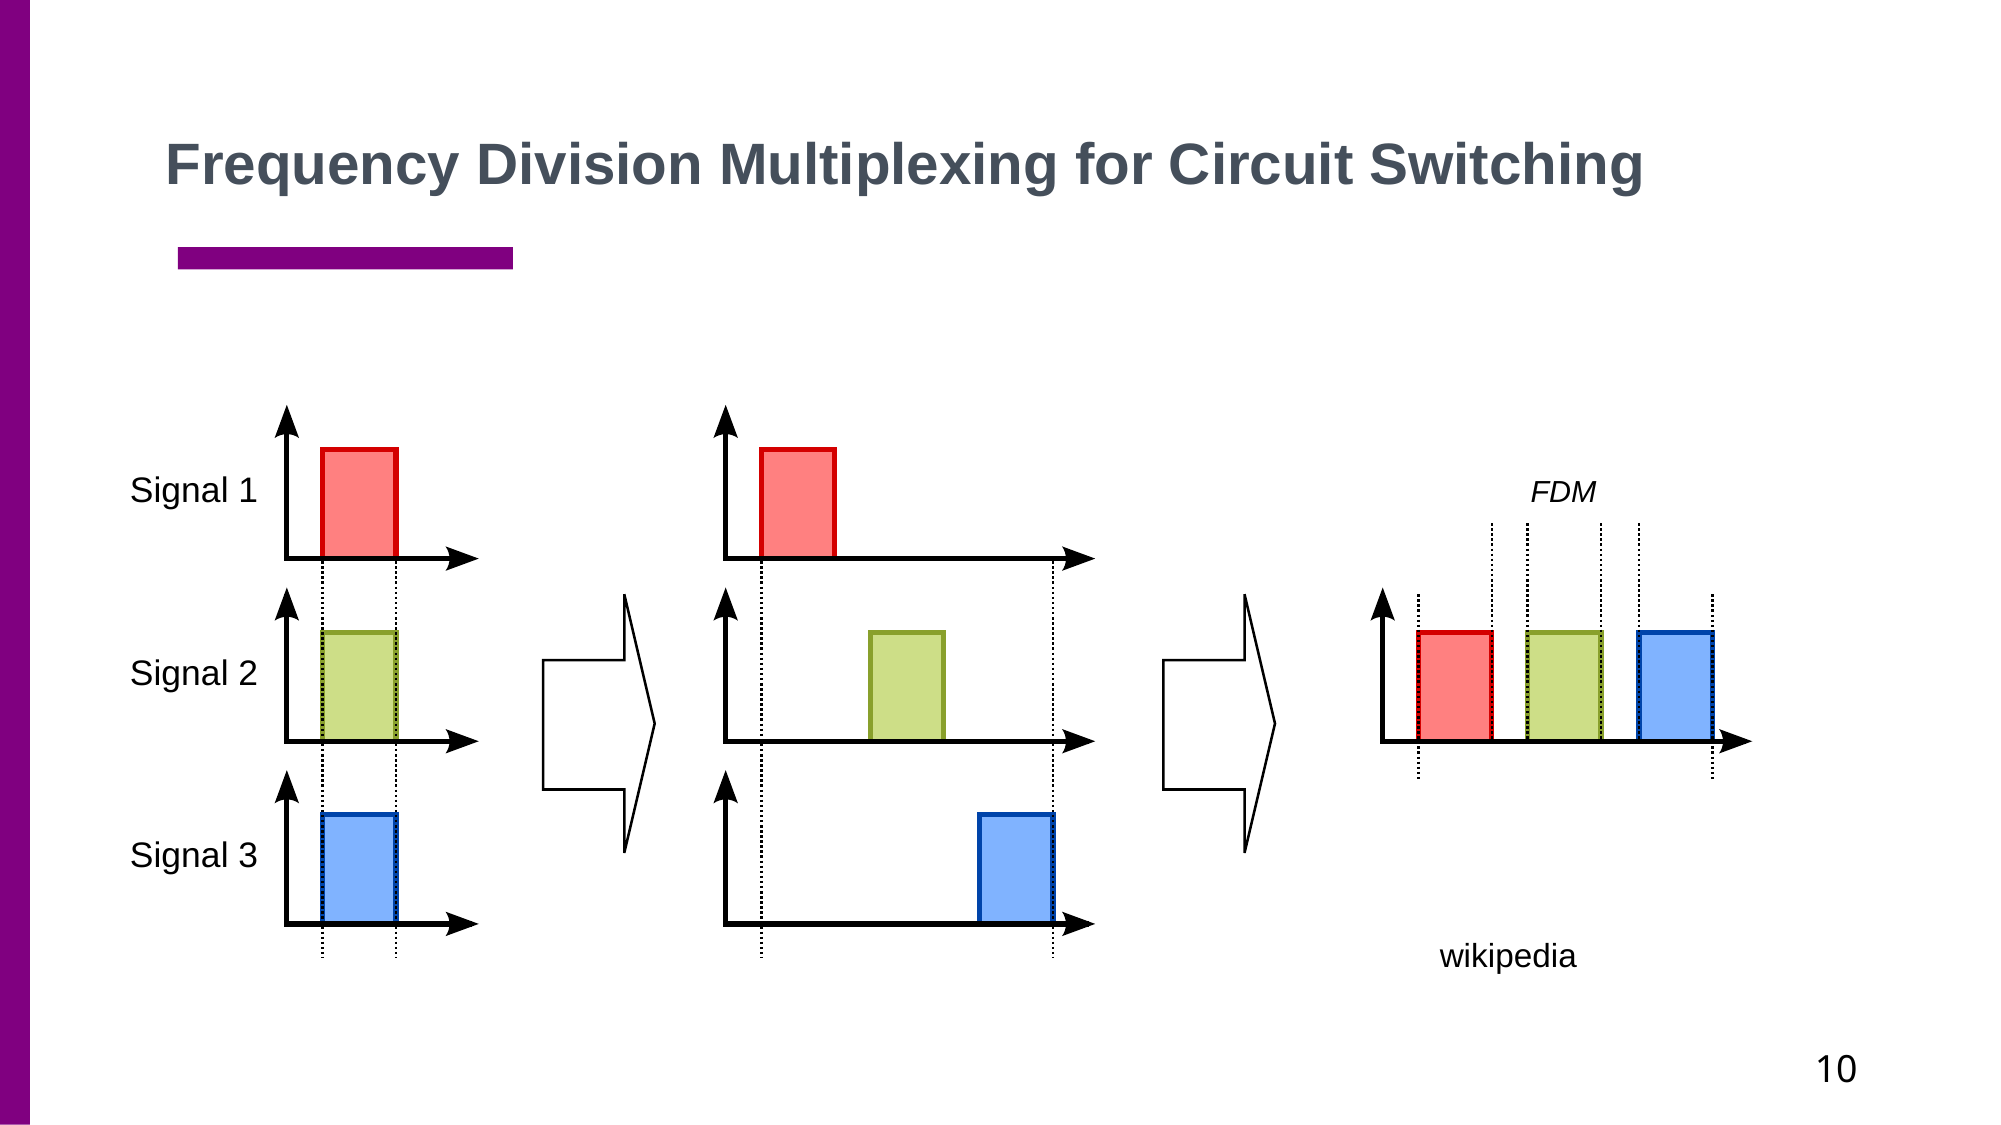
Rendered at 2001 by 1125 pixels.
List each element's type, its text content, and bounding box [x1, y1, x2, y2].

text_box Frequency Division Multiplexing for Circuit Switching [151, 0, 1849, 212]
picture [117, 362, 1801, 1024]
text_box wikipedia [1425, 930, 1609, 987]
